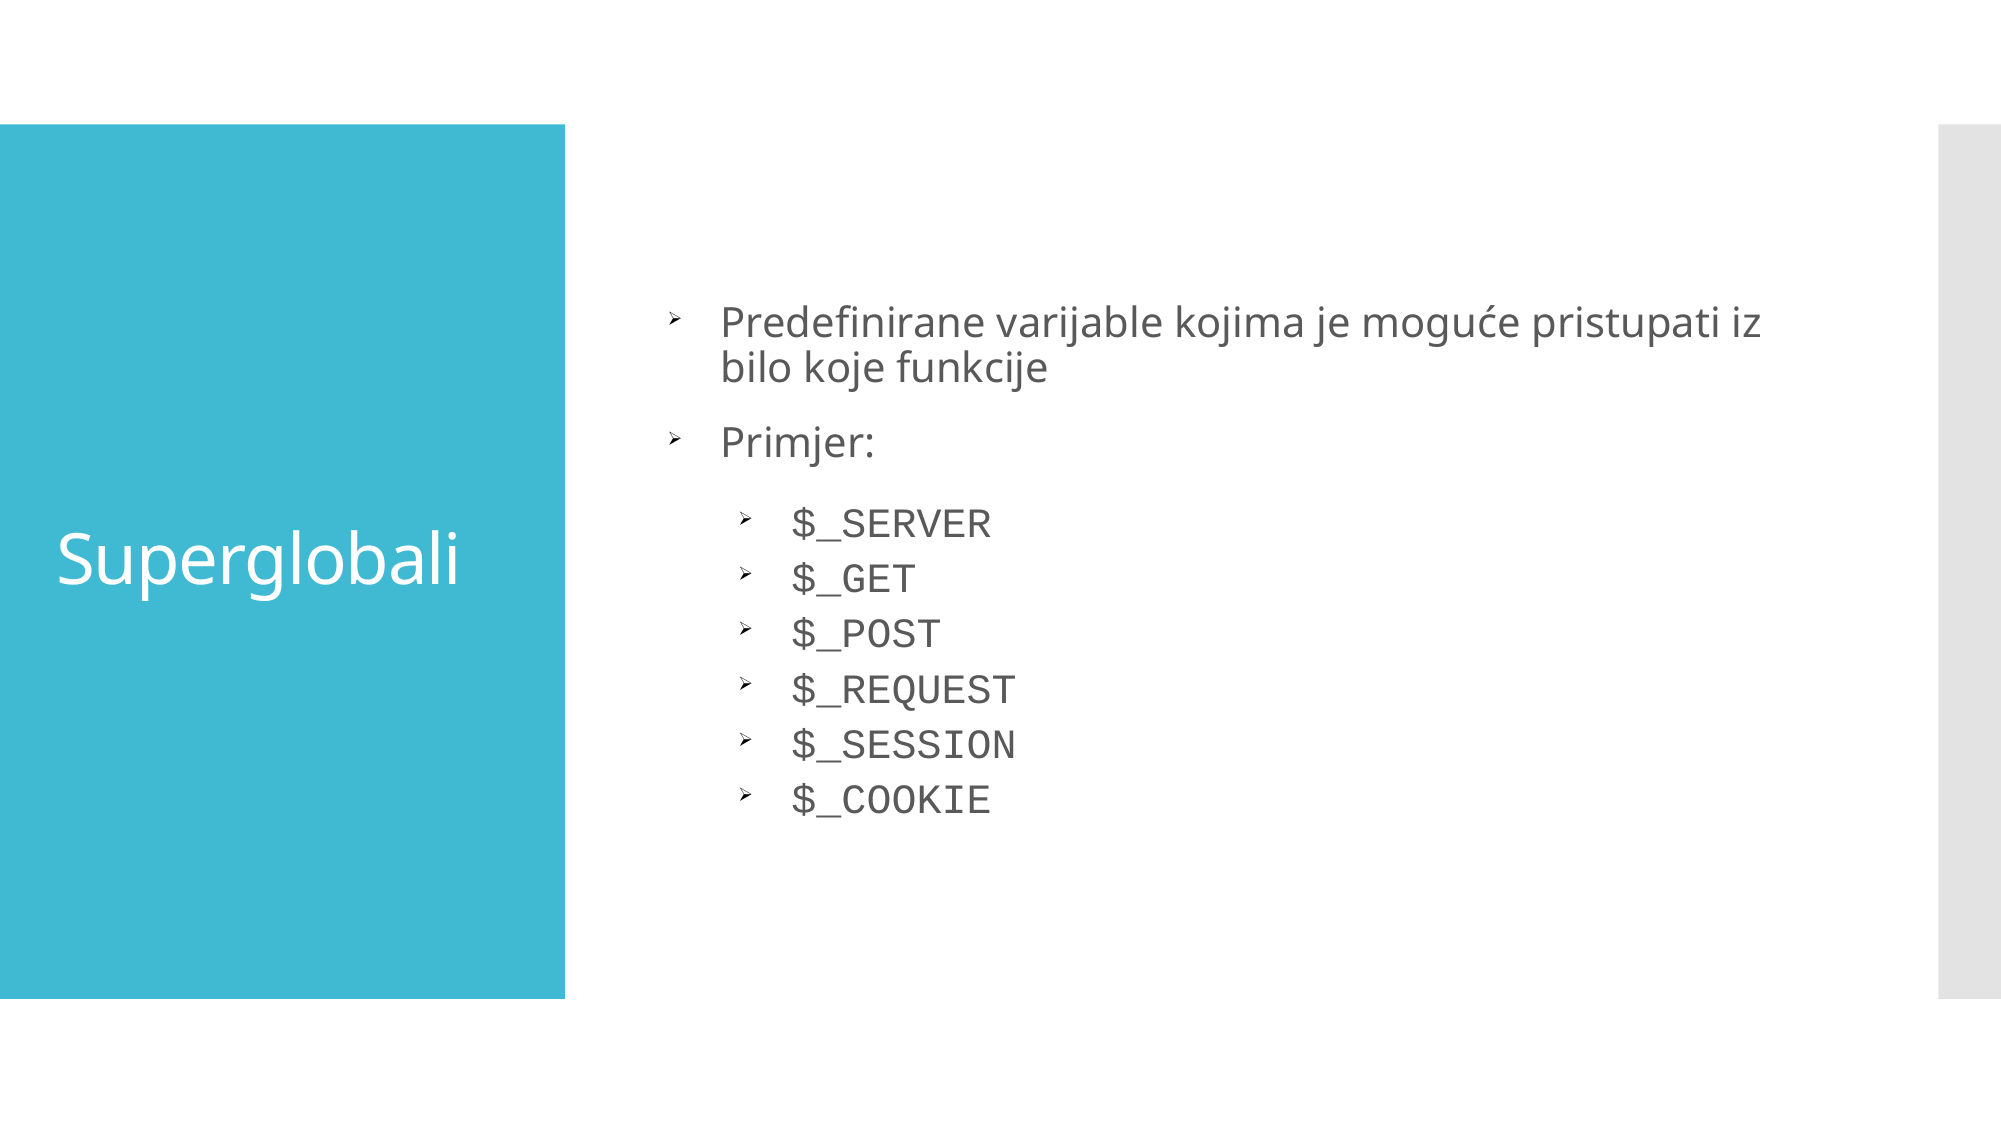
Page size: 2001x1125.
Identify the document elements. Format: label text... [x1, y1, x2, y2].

title Superglobali [41, 184, 525, 940]
list Predefinirane varijable kojima je moguće pristupati iz bilo koje funkcije Primjer: $_SERVER $_GET $_POST $_REQUEST $_SESSION $_COOKIE [634, 141, 1835, 982]
